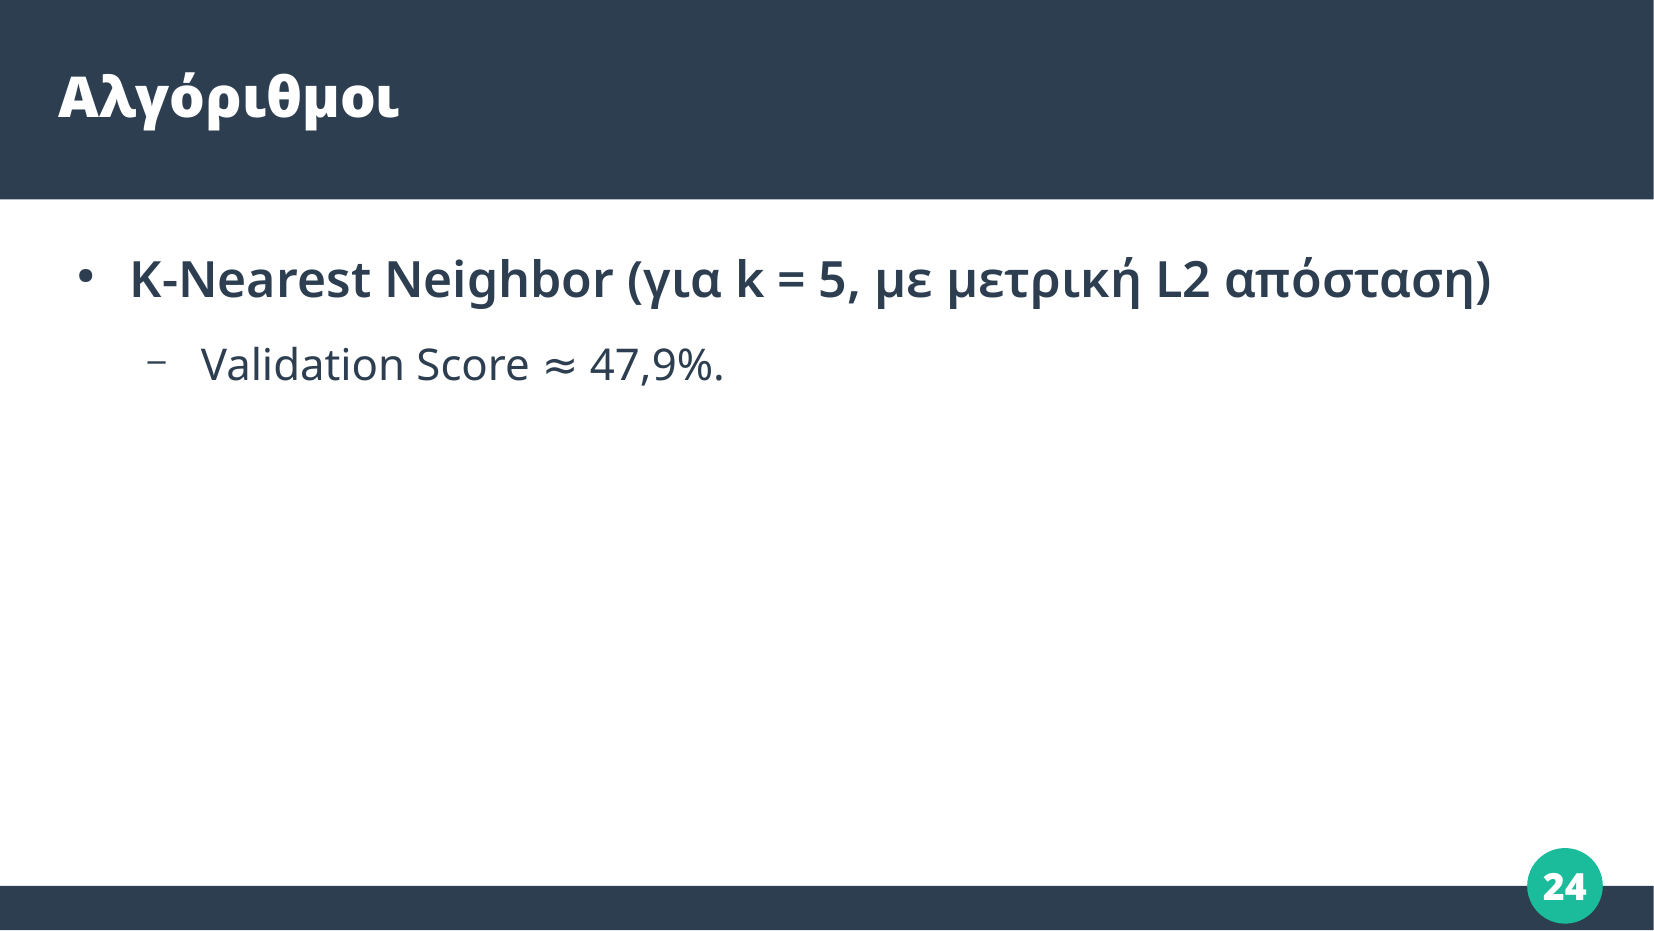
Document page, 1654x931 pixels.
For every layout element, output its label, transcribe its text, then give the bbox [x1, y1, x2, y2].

title Αλγόριθμοι [59, 37, 1595, 156]
list K-Nearest Neighbor (για k = 5, με μετρική L2 απόσταση) Validation Score ≈ 47,9%. [59, 243, 1595, 864]
